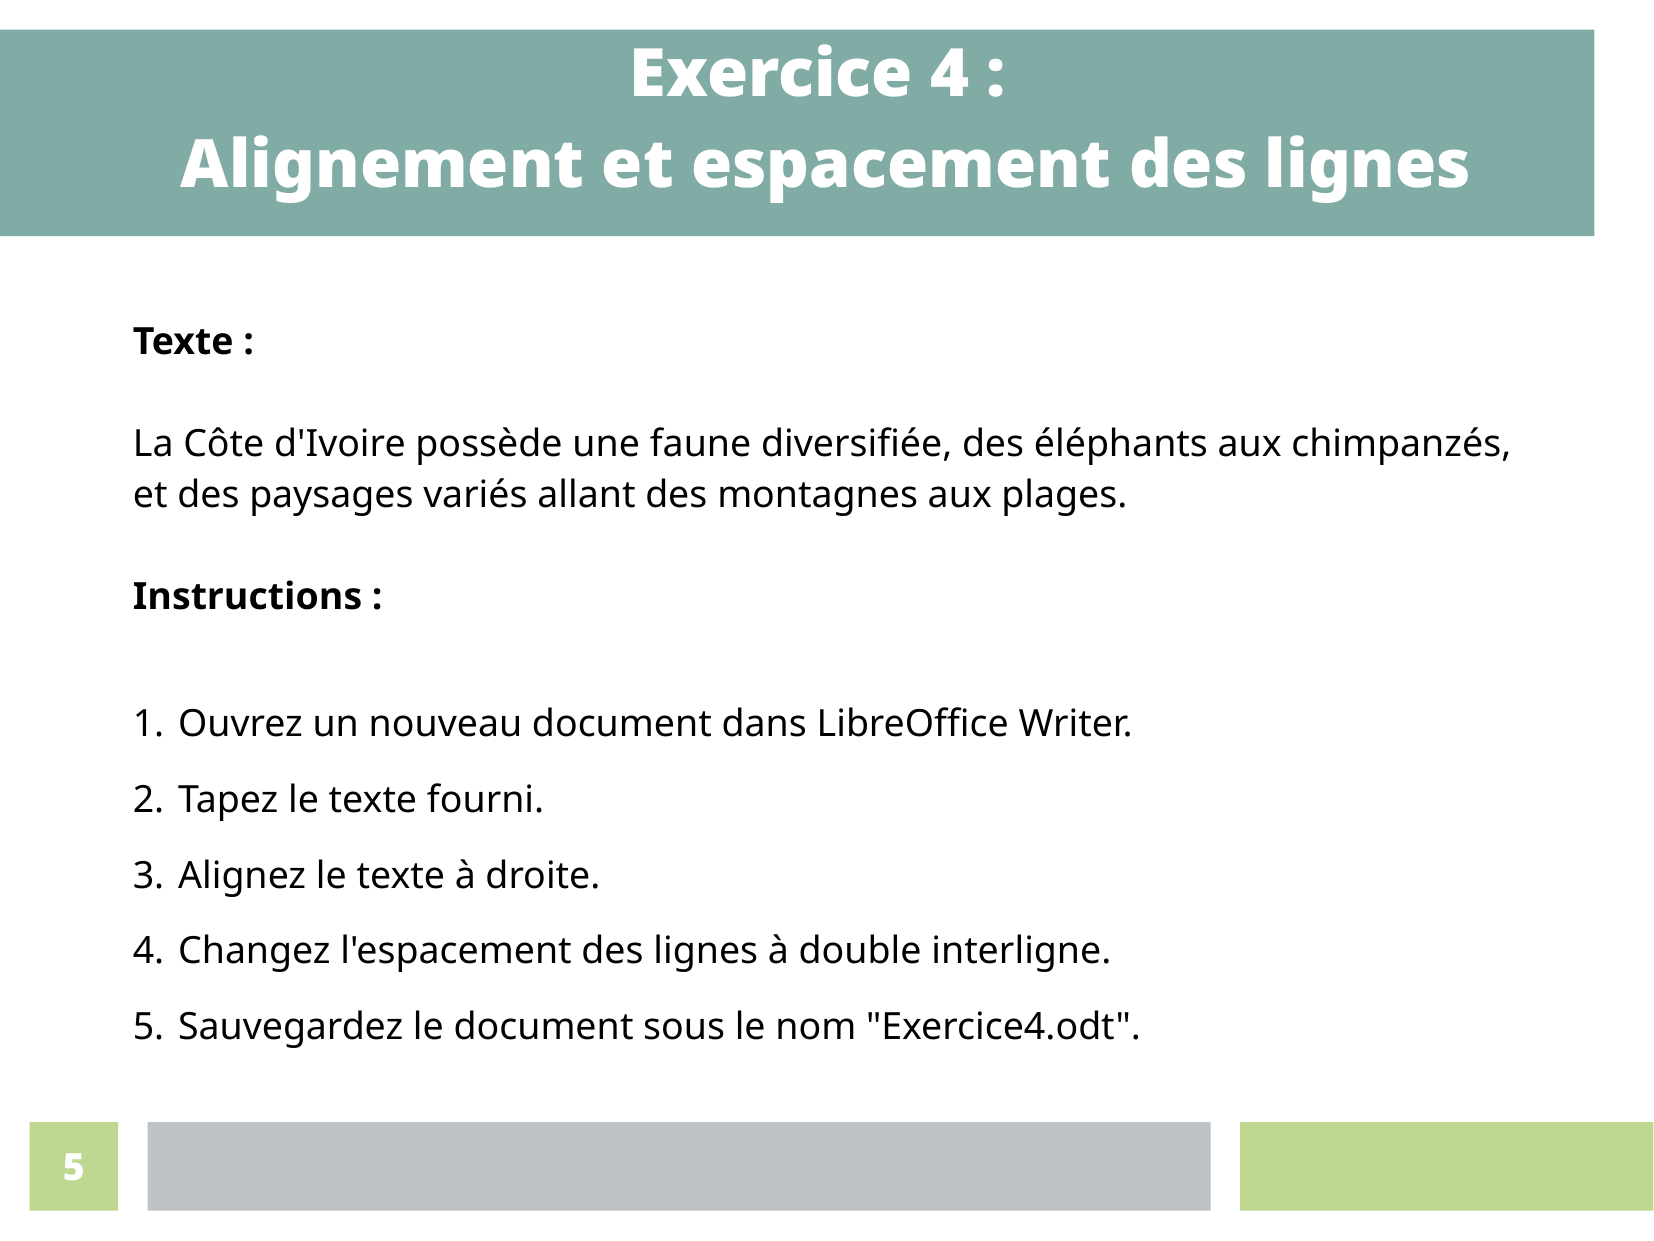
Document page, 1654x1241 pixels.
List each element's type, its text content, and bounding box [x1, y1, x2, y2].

text_box Texte : La Côte d'Ivoire possède une faune diversifiée, des éléphants aux chimpanzés, et des paysages variés allant des montagnes aux plages. Instructions : Ouvrez un nouveau document dans LibreOffice Writer. Tapez le texte fourni. Alignez le texte à droite. Changez l'espacement des lignes à double interligne. Sauvegardez le document sous le nom "Exercice4.odt". [118, 307, 1536, 1059]
title Exercice 4 : Alignement et espacement des lignes [59, 59, 1595, 207]
